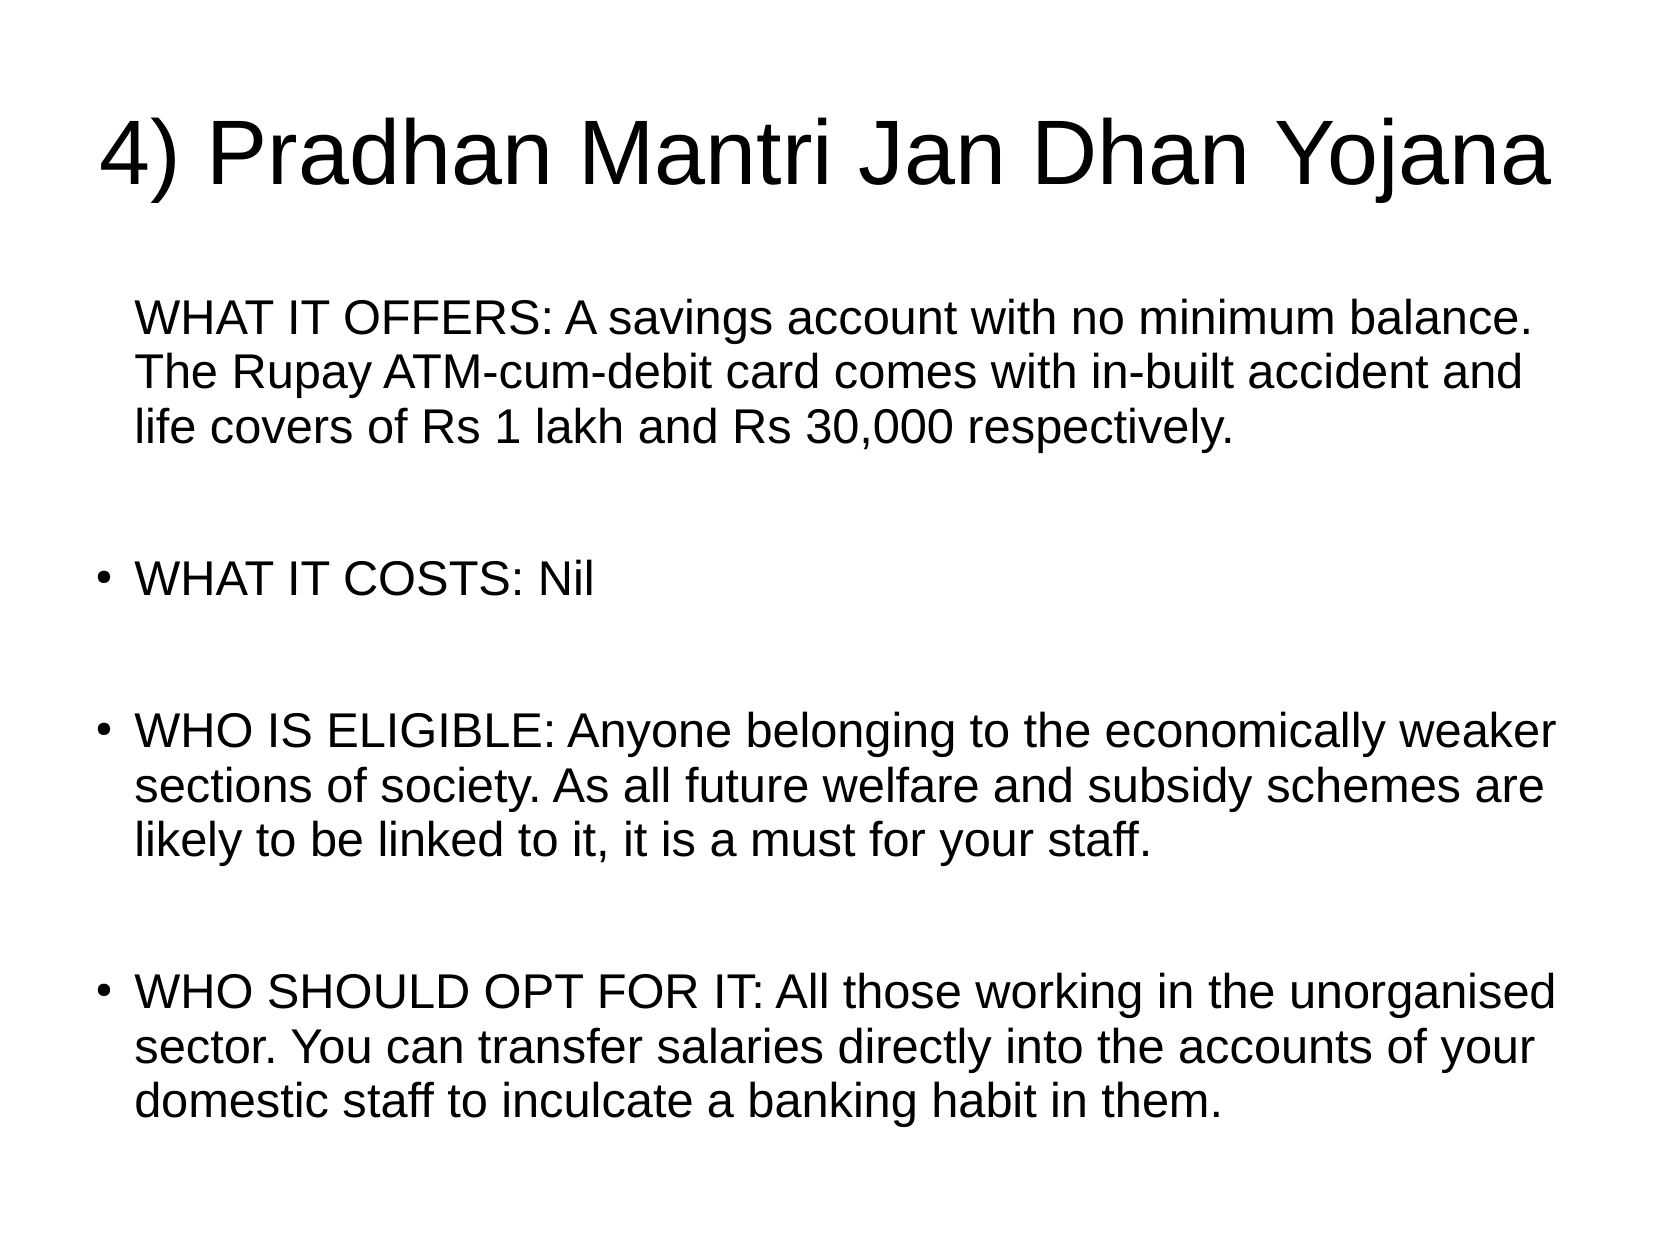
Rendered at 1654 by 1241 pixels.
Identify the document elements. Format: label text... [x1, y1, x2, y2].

list WHAT IT OFFERS: A savings account with no minimum balance. The Rupay ATM-cum-debit card comes with in-built accident and life covers of Rs 1 lakh and Rs 30,000 respectively. WHAT IT COSTS: Nil WHO IS ELIGIBLE: Anyone belonging to the economically weaker sections of society. As all future welfare and subsidy schemes are likely to be linked to it, it is a must for your staff. WHO SHOULD OPT FOR IT: All those working in the unorganised sector. You can transfer salaries directly into the accounts of your domestic staff to inculcate a banking habit in them. [82, 290, 1571, 1171]
title 4) Pradhan Mantri Jan Dhan Yojana [82, 49, 1571, 257]
